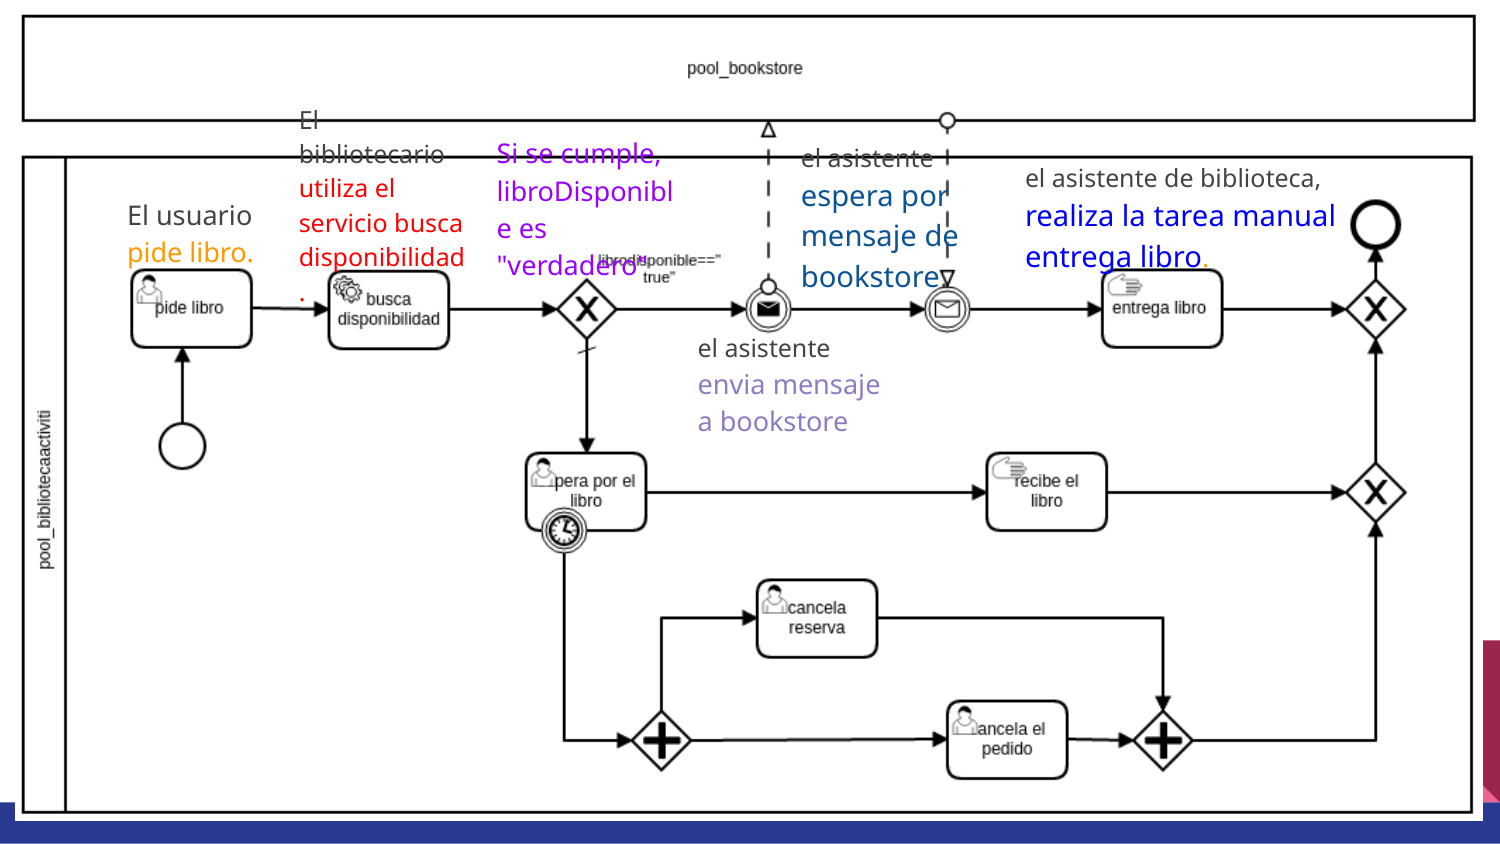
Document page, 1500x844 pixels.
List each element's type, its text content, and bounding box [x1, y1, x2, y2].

text_box el asistente espera por mensaje de bookstore. [785, 169, 1011, 262]
text_box el asistente envia mensaje a bookstore [682, 283, 897, 479]
picture [15, 8, 1483, 821]
text_box Si se cumple, libroDisponible es "verdadero" [481, 169, 696, 244]
text_box El usuario pide libro. [112, 178, 280, 253]
text_box el asistente de biblioteca, realiza la tarea manual entrega libro. [1011, 178, 1359, 253]
text_box El bibliotecario utiliza el servicio busca disponibilidad. [283, 133, 482, 273]
